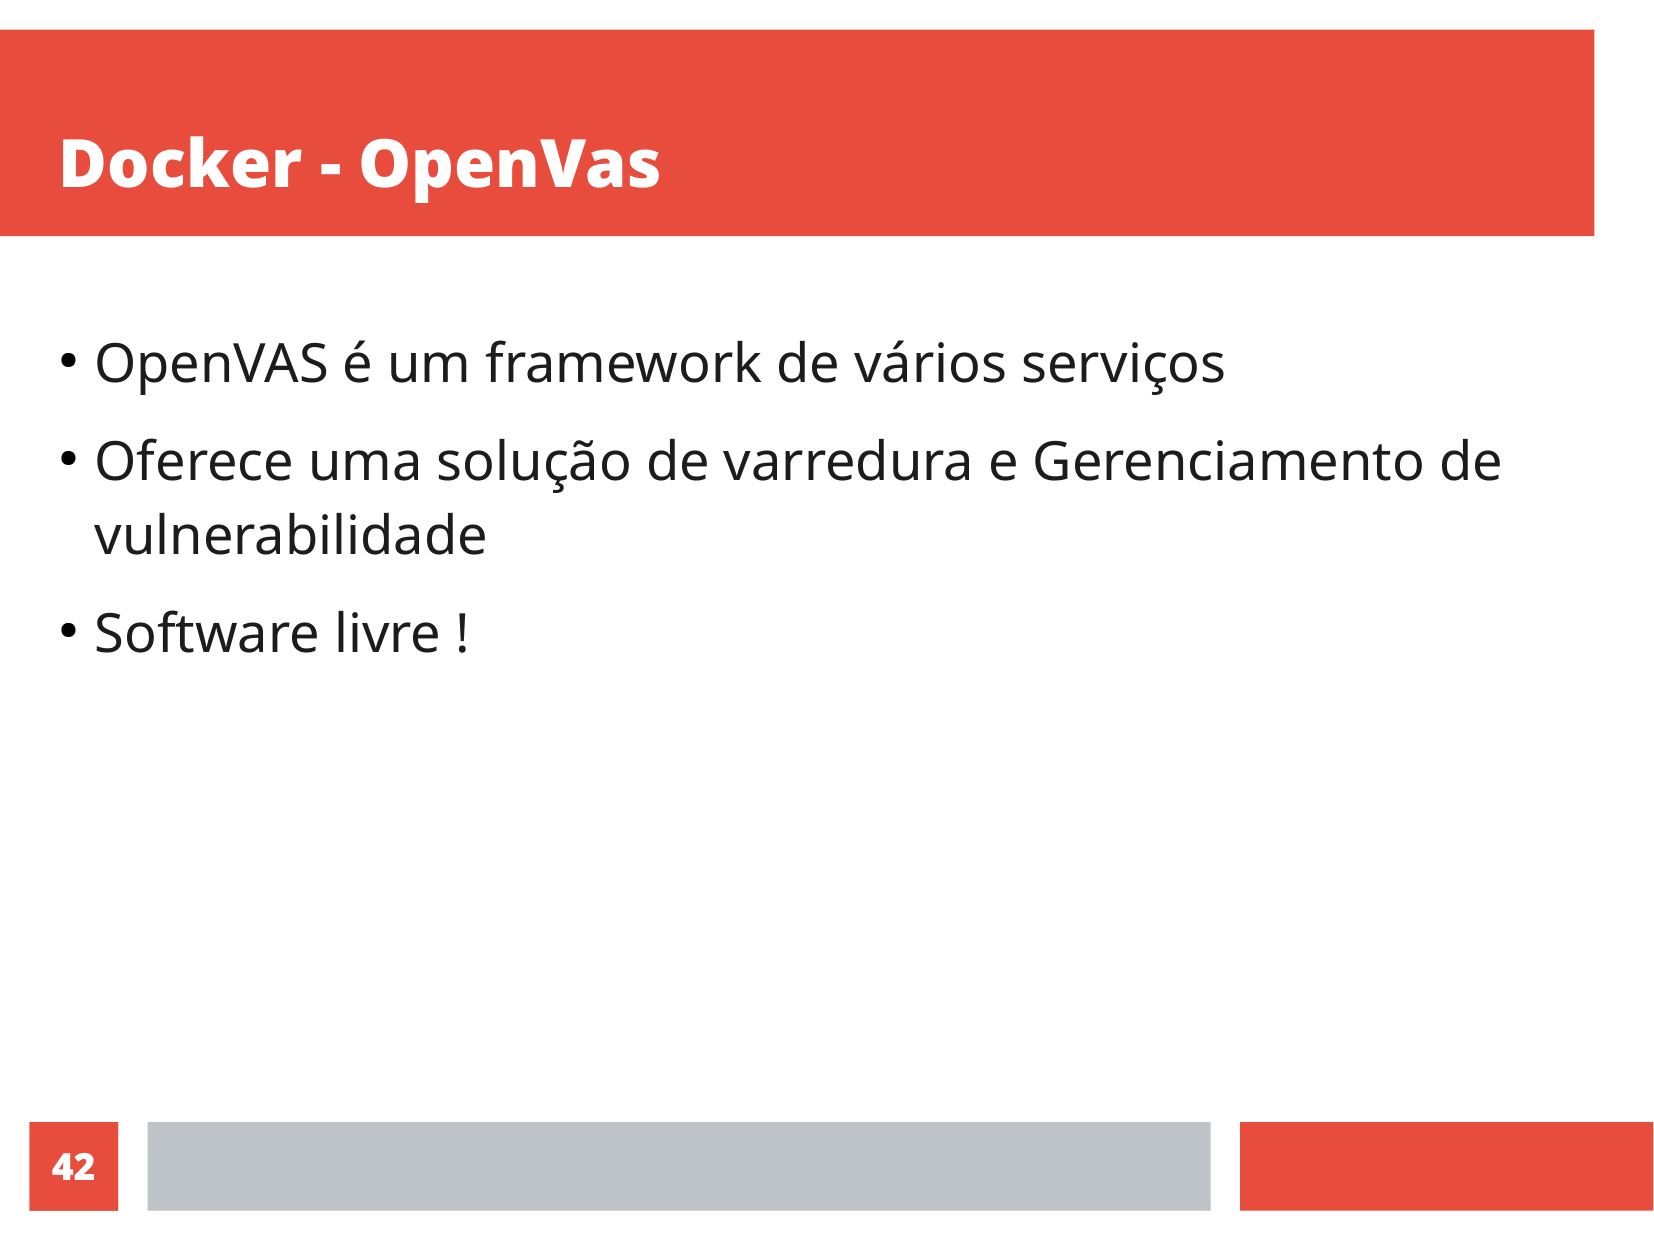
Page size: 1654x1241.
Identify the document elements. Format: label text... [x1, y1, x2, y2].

list OpenVAS é um framework de vários serviços Oferece uma solução de varredura e Gerenciamento de vulnerabilidade Software livre ! [59, 324, 1565, 1093]
title Docker - OpenVas [59, 59, 1595, 207]
